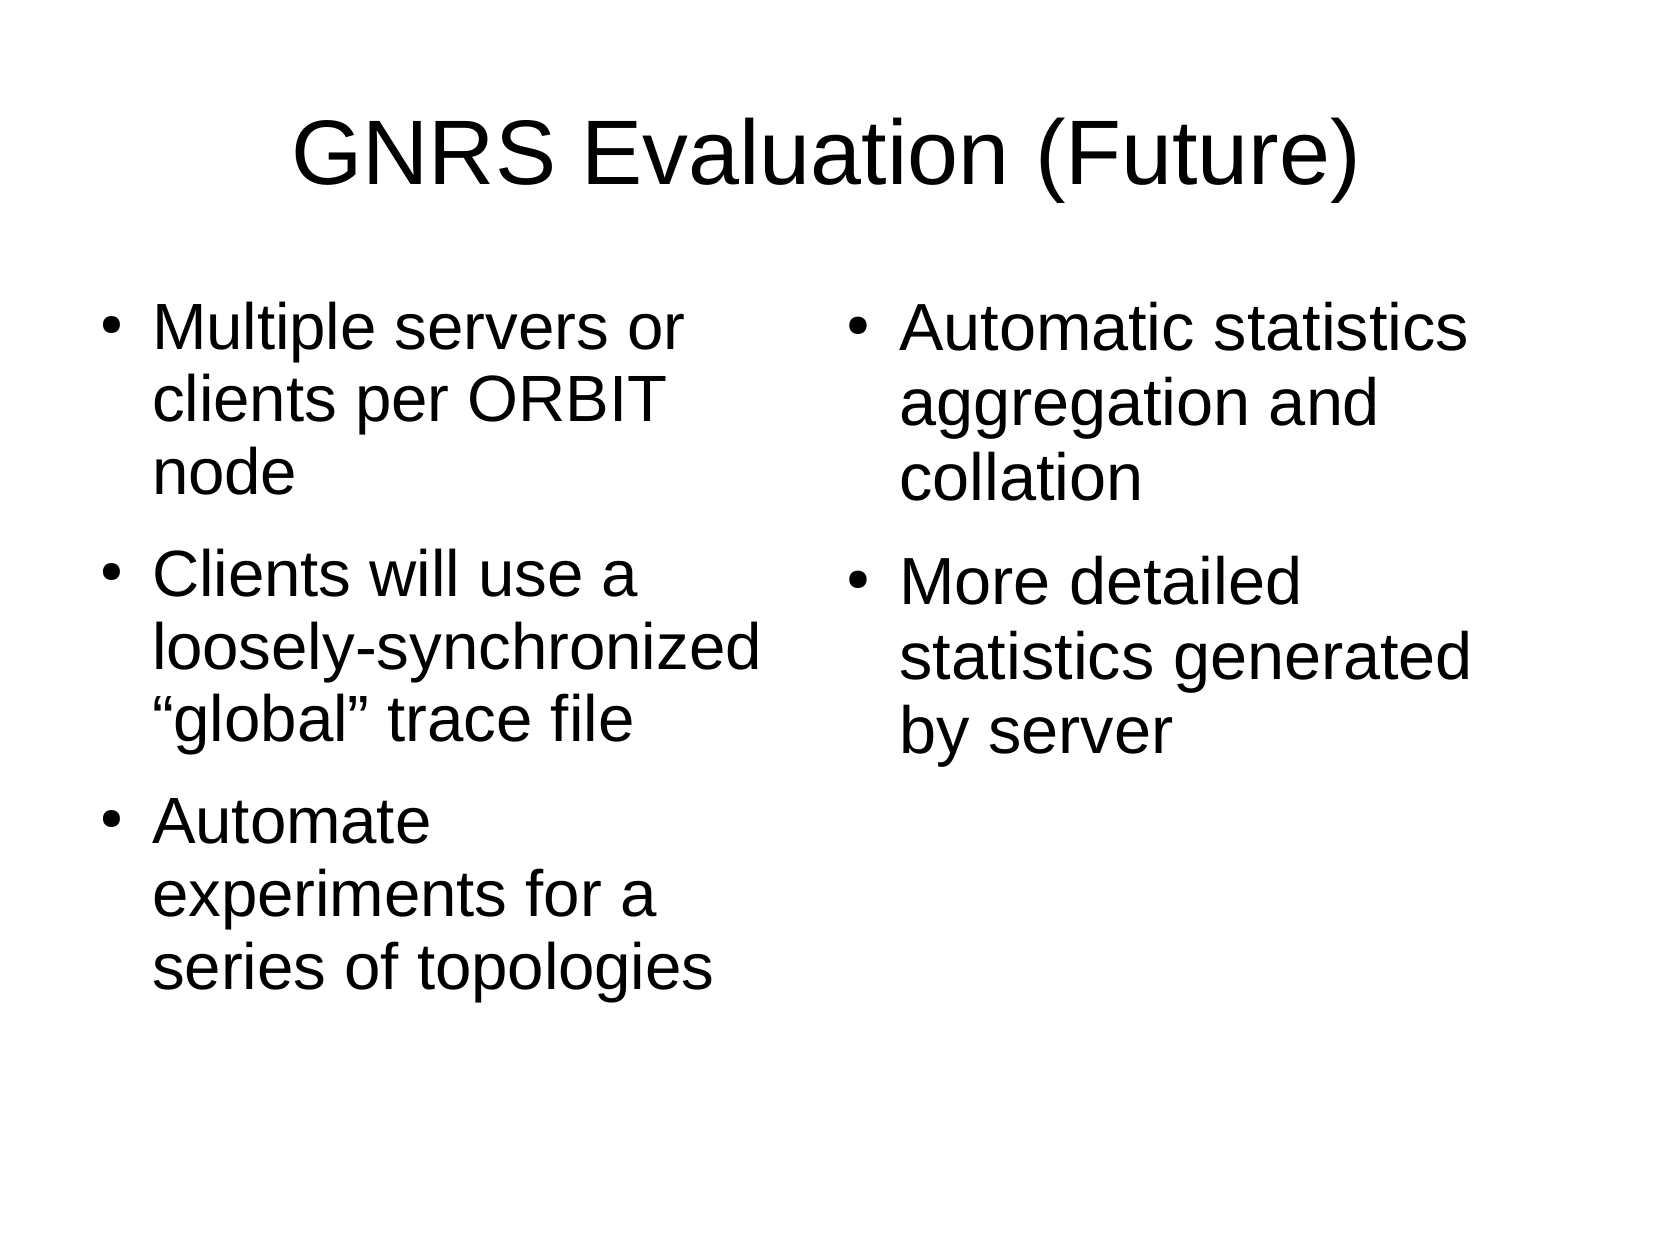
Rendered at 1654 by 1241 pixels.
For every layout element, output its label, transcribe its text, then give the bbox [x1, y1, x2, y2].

list Automatic statistics aggregation and collation More detailed statistics generated by server [828, 290, 1539, 1010]
list Multiple servers or clients per ORBIT node Clients will use a loosely-synchronized “global” trace file Automate experiments for a series of topologies [82, 290, 793, 1010]
title GNRS Evaluation (Future) [82, 49, 1571, 257]
